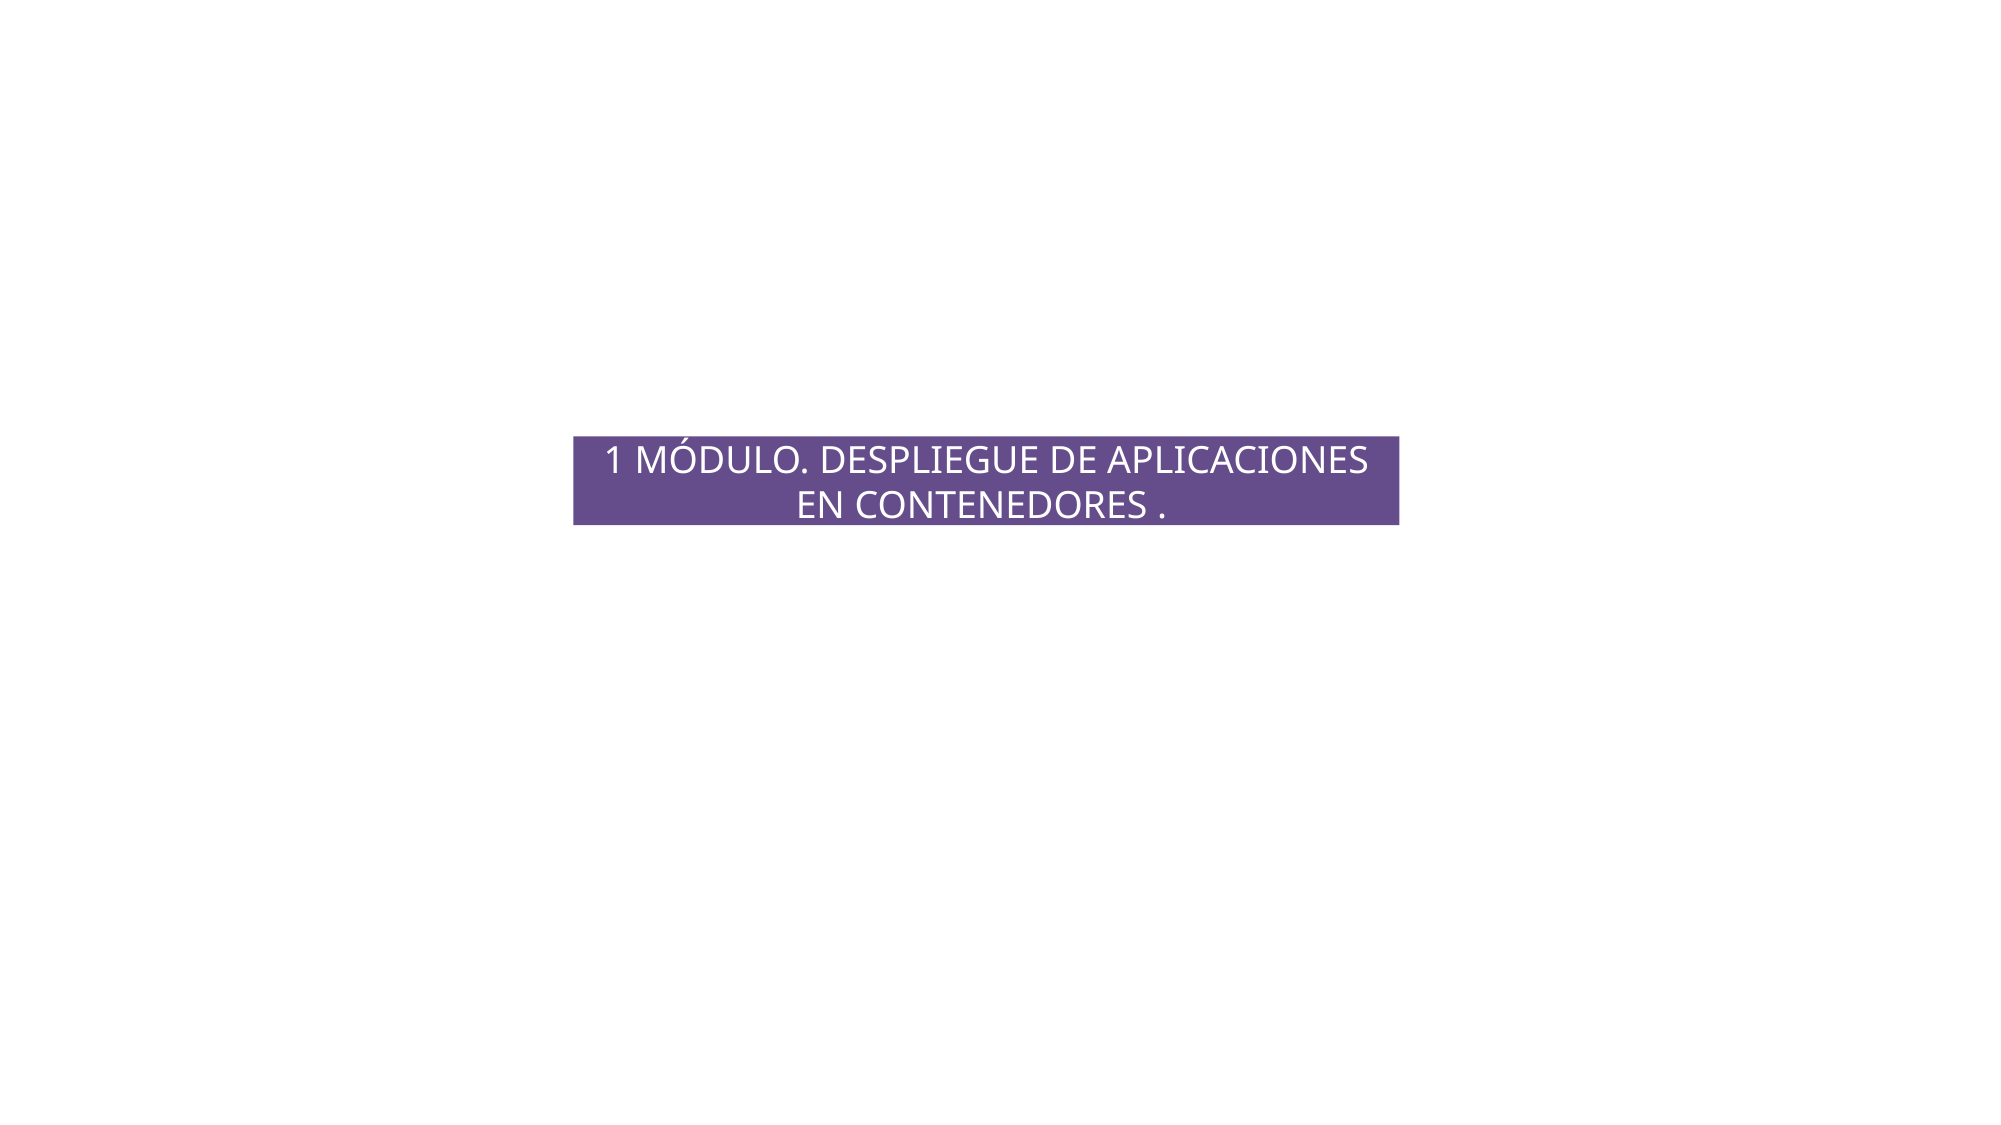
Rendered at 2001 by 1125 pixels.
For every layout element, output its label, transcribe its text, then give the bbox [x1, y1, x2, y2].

text_box 1 MÓDULO. DESPLIEGUE DE APLICACIONES EN CONTENEDORES . [573, 436, 1400, 526]
